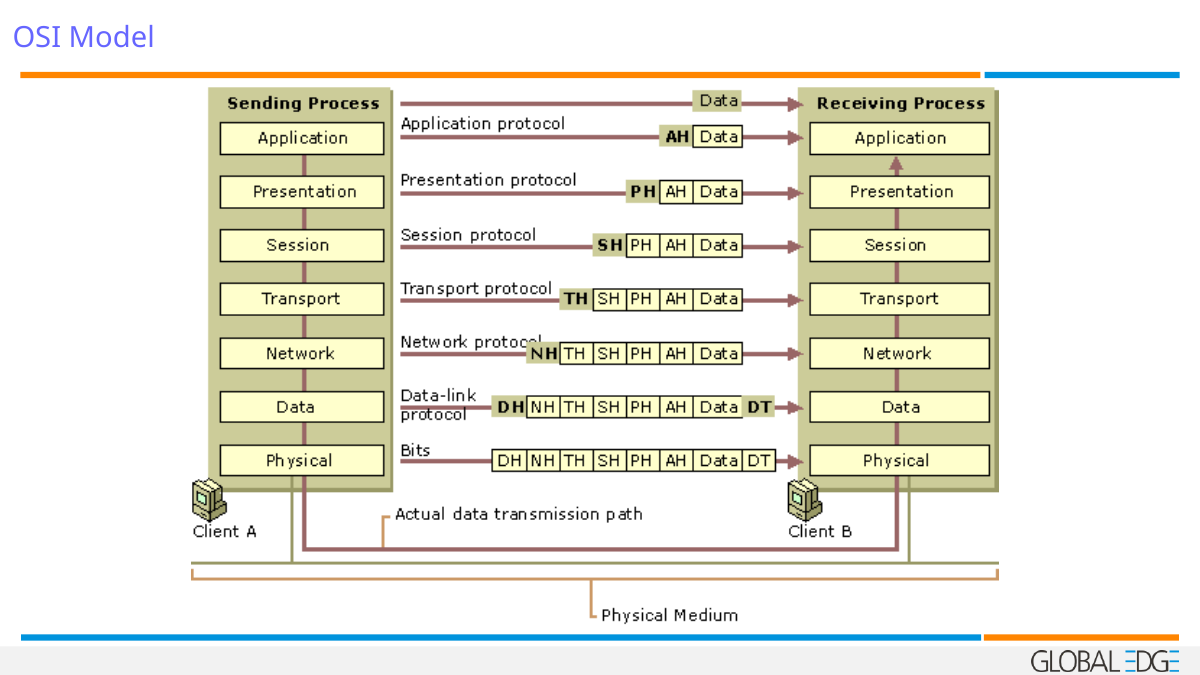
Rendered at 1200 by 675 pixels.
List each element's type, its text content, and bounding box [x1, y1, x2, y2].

title OSI Model [12, 9, 1088, 63]
picture [1031, 650, 1179, 672]
picture [191, 86, 999, 627]
